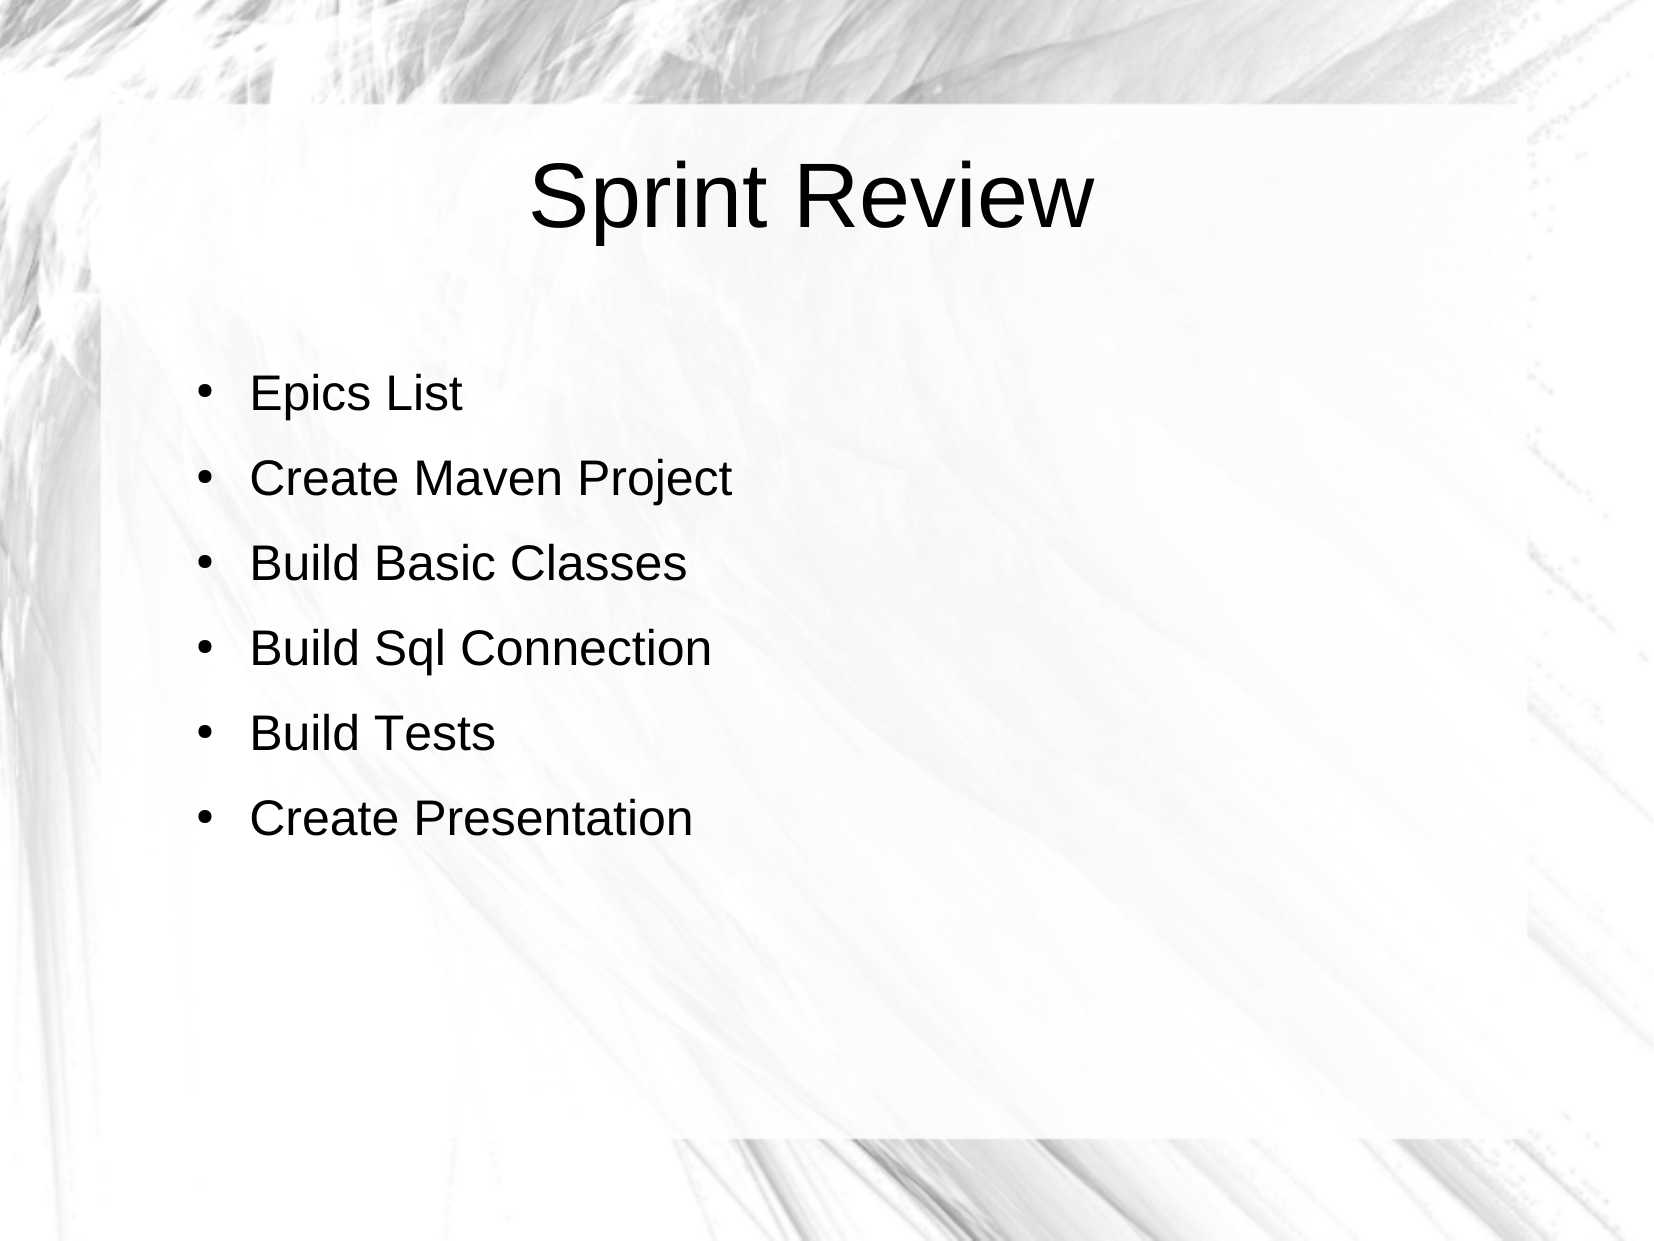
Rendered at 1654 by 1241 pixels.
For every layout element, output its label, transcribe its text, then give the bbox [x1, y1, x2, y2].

title Sprint Review [118, 112, 1506, 281]
picture [0, 0, 1654, 1241]
list Epics List Create Maven Project Build Basic Classes Build Sql Connection Build Tests Create Presentation [178, 364, 1570, 1147]
